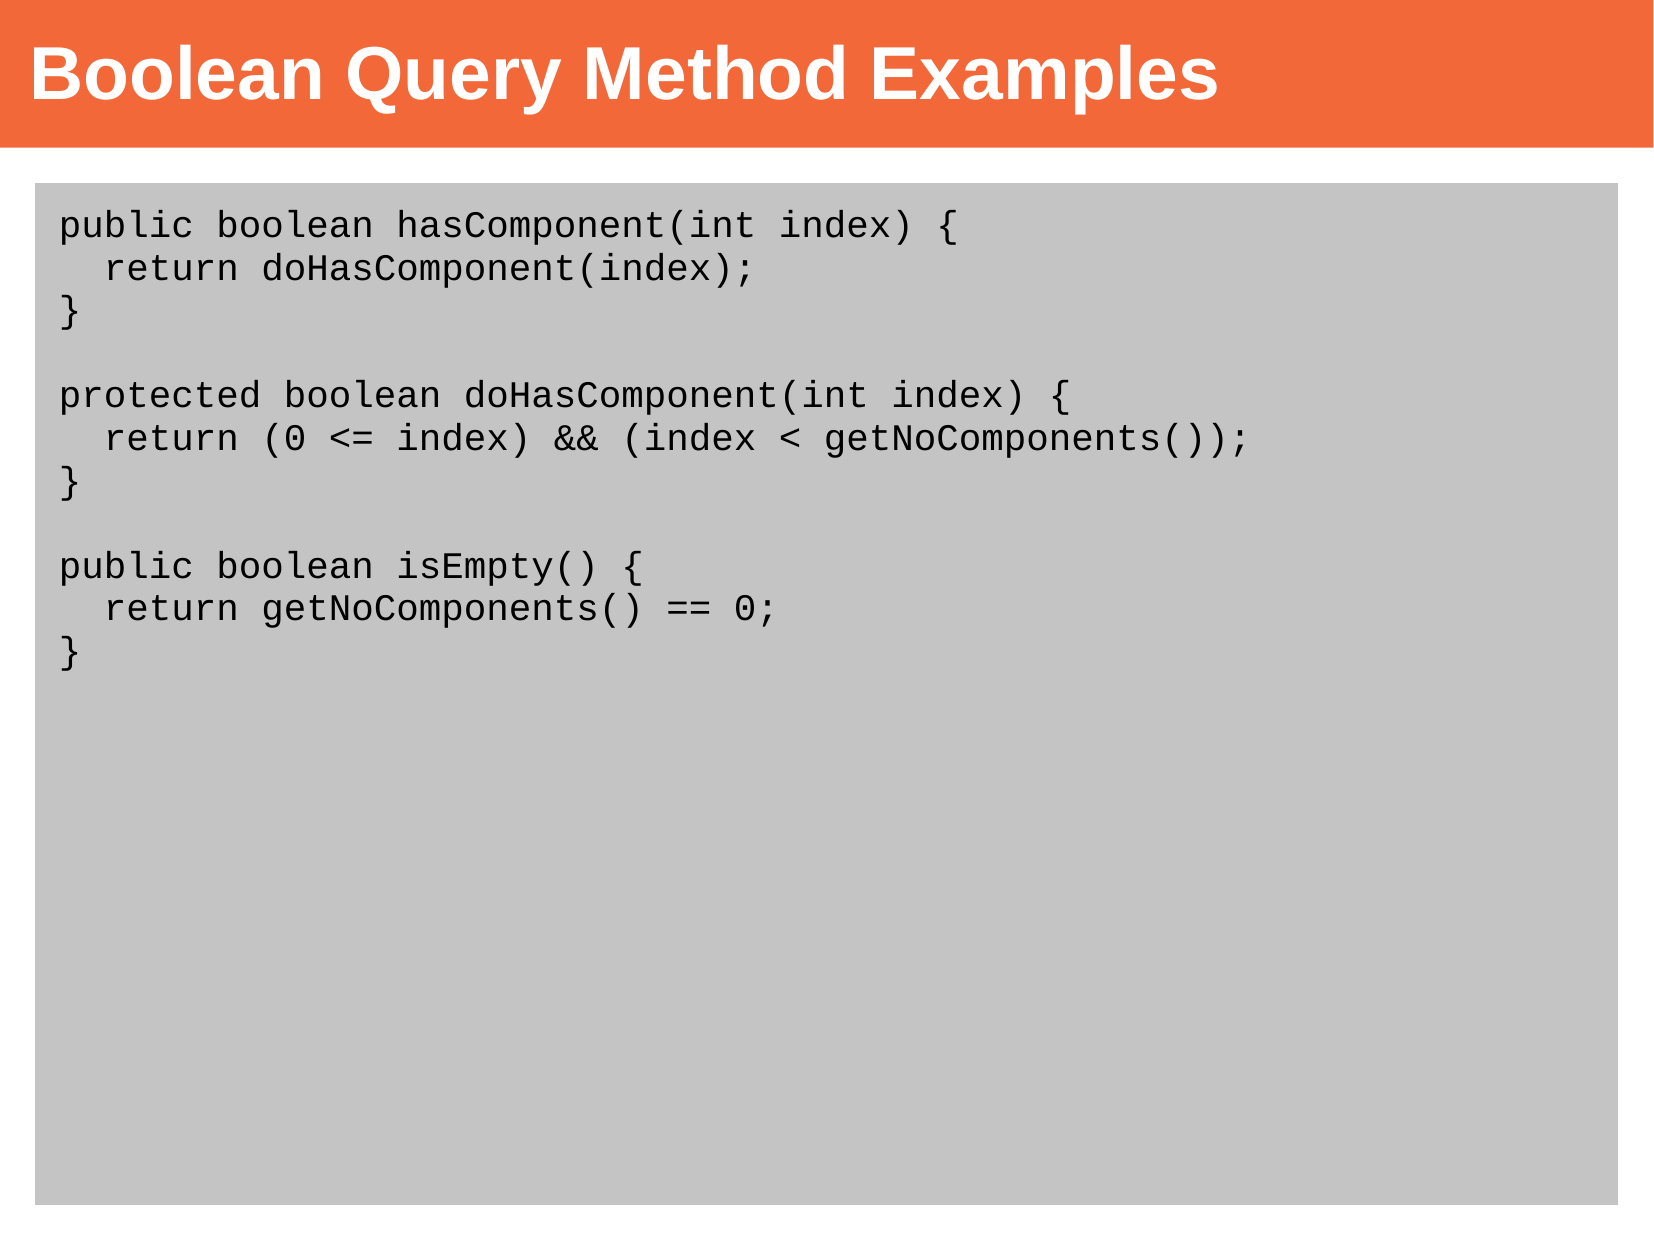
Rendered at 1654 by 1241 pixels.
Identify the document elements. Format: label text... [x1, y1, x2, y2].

list public boolean hasComponent(int index) { return doHasComponent(index); } protected boolean doHasComponent(int index) { return (0 <= index) && (index < getNoComponents()); } public boolean isEmpty() { return getNoComponents() == 0; } [29, 177, 1625, 1211]
title Boolean Query Method Examples [0, 0, 1654, 148]
